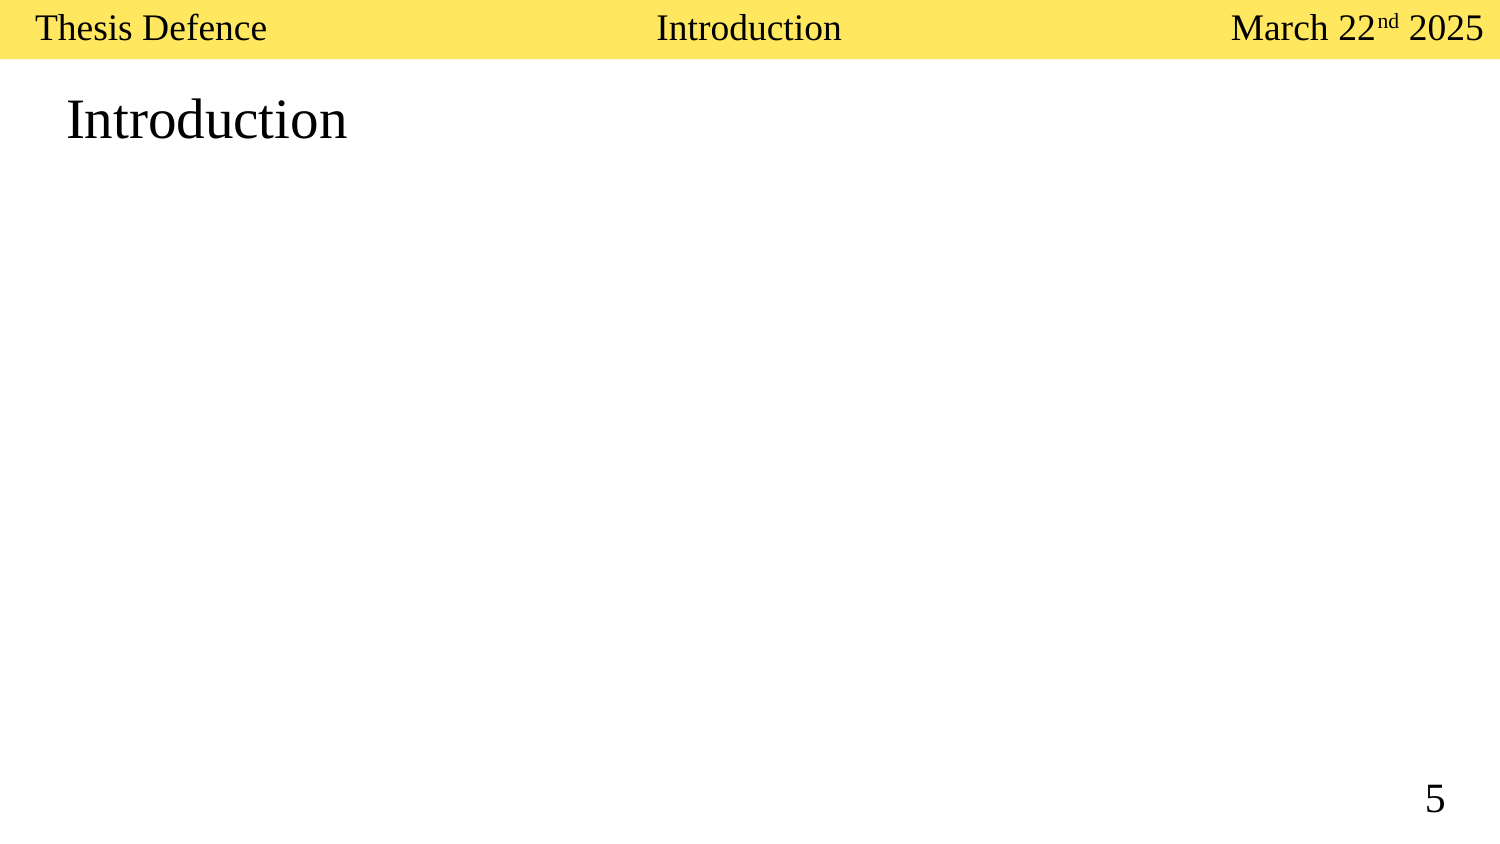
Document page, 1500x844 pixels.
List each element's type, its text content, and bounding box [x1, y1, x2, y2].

text_box Thesis Defence Introduction March 22nd 2025 [0, 0, 1500, 60]
title Introduction [51, 72, 1449, 167]
